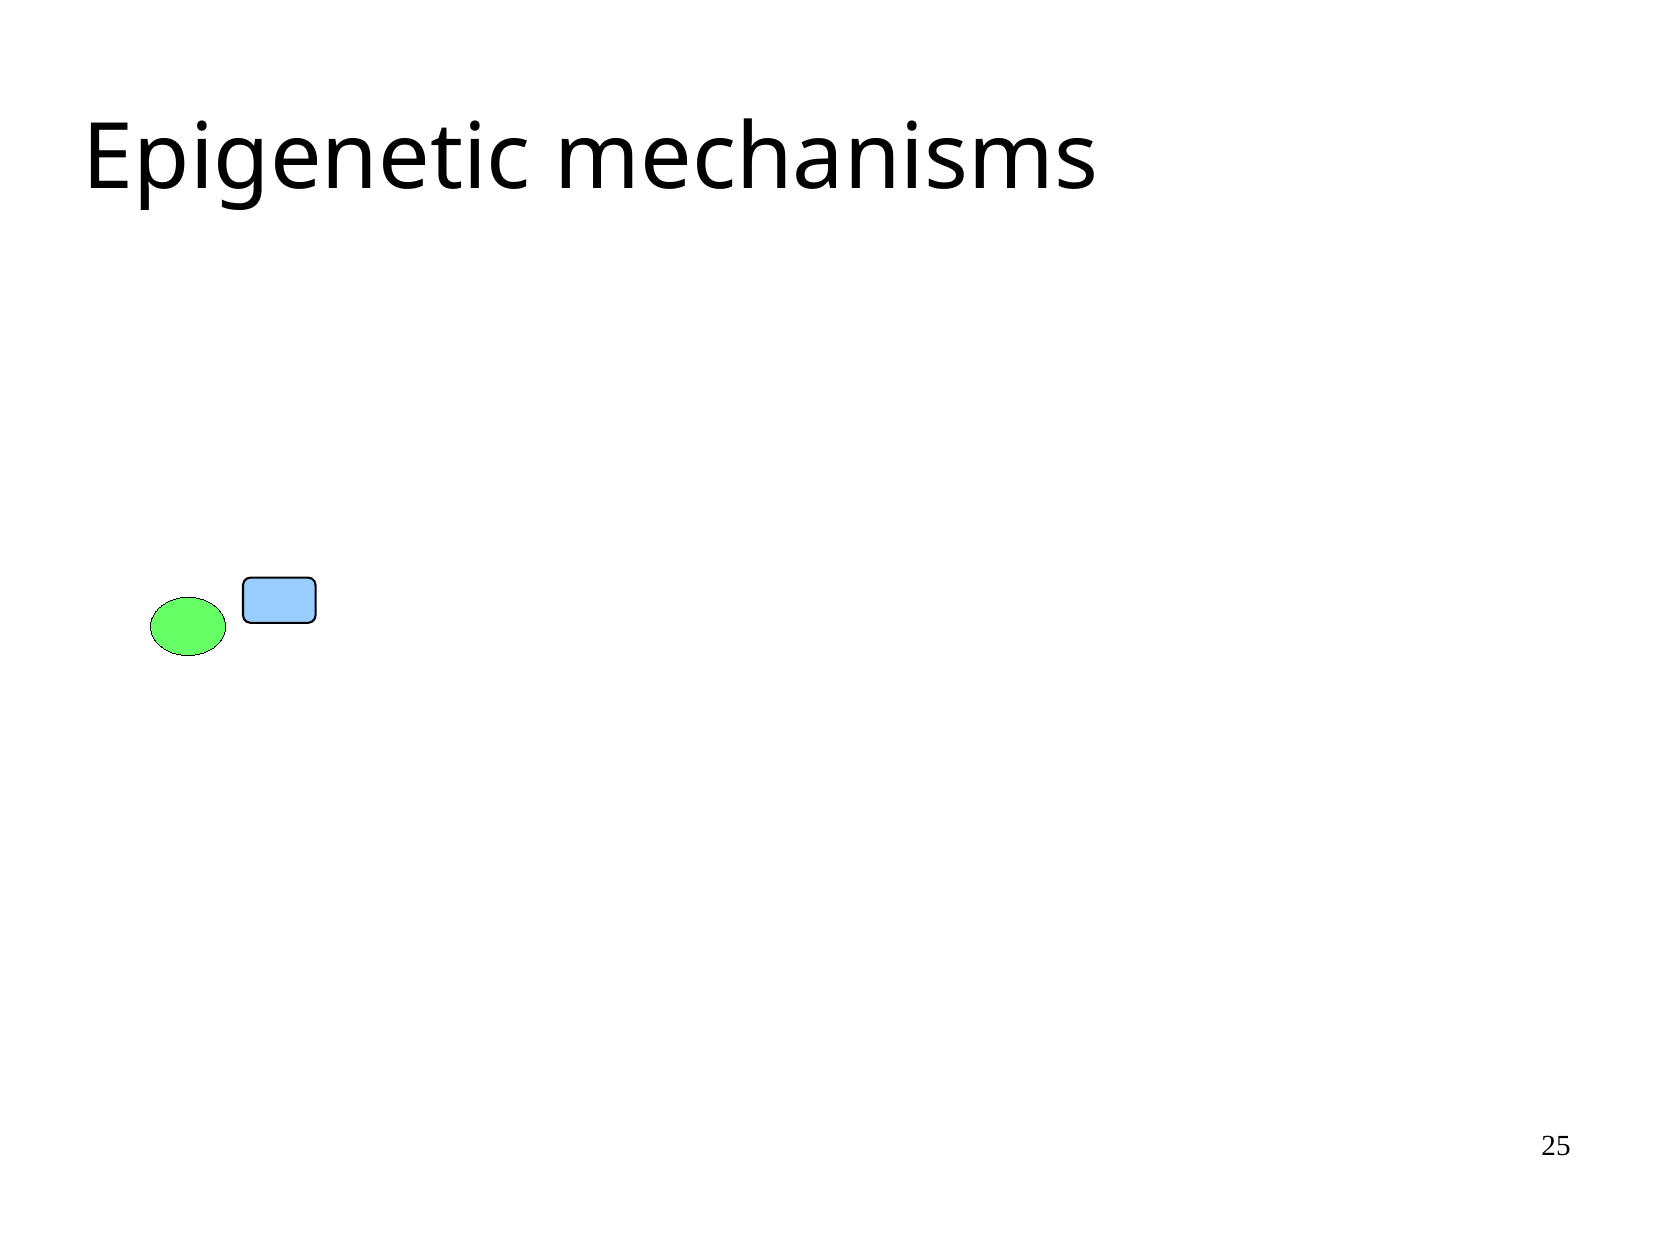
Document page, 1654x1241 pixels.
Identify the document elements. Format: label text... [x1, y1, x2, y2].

text_box [150, 597, 226, 656]
text_box [243, 577, 316, 623]
title Epigenetic mechanisms [82, 49, 1571, 257]
